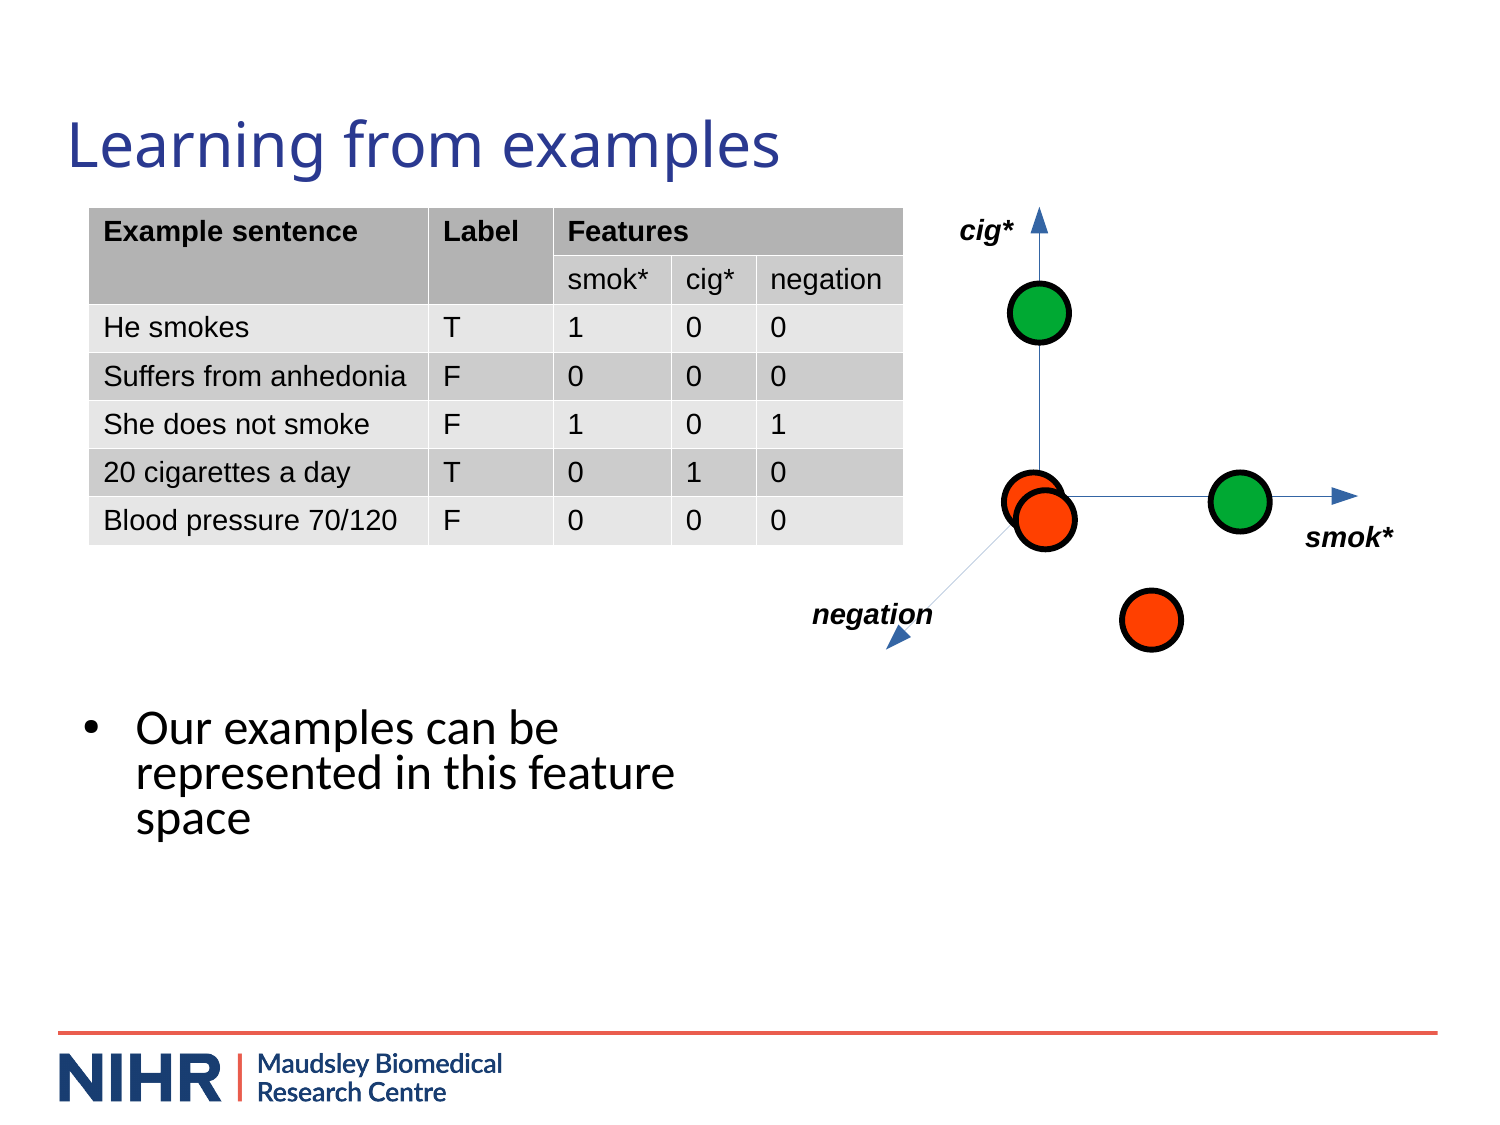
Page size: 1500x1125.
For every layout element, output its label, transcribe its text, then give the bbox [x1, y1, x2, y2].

text_box [1210, 472, 1270, 532]
table_cell 0 [757, 497, 903, 545]
table_cell 0 [757, 353, 903, 400]
table_cell 1 [554, 401, 671, 448]
table_cell smok* [554, 256, 671, 304]
table_cell F [429, 401, 553, 448]
text_box [1009, 283, 1070, 343]
table_cell 20 cigarettes a day [89, 449, 428, 496]
table_cell F [429, 497, 553, 545]
table_cell 0 [554, 353, 671, 400]
table_cell 0 [672, 353, 756, 400]
table_cell 0 [672, 401, 756, 448]
text_box smok* [1290, 513, 1447, 562]
text_box [1122, 590, 1182, 650]
text_box negation [797, 590, 949, 639]
text_box cig* [944, 206, 1079, 255]
table_cell 0 [672, 497, 756, 545]
table_cell 0 [757, 305, 903, 352]
title Learning from examples [51, 89, 1450, 223]
table_cell T [429, 305, 553, 352]
table_header Label [429, 208, 553, 304]
table_cell She does not smoke [89, 401, 428, 448]
table_cell Blood pressure 70/120 [89, 497, 428, 545]
table_cell 0 [757, 449, 903, 496]
table_cell 1 [672, 449, 756, 496]
table_header Features [554, 208, 903, 255]
table_cell 0 [554, 449, 671, 496]
table_cell cig* [672, 256, 756, 304]
text_box [1003, 472, 1075, 550]
table_cell F [429, 353, 553, 400]
table_cell 1 [554, 305, 671, 352]
table_cell negation [757, 256, 903, 304]
table_cell T [429, 449, 553, 496]
table_cell 0 [672, 305, 756, 352]
table_header Example sentence [89, 208, 428, 304]
table_cell 0 [554, 497, 671, 545]
table_cell Suffers from anhedonia [89, 353, 428, 400]
list Our examples can be represented in this feature space [64, 708, 739, 939]
picture [29, 1018, 531, 1125]
table_cell 1 [757, 401, 903, 448]
table_cell He smokes [89, 305, 428, 352]
